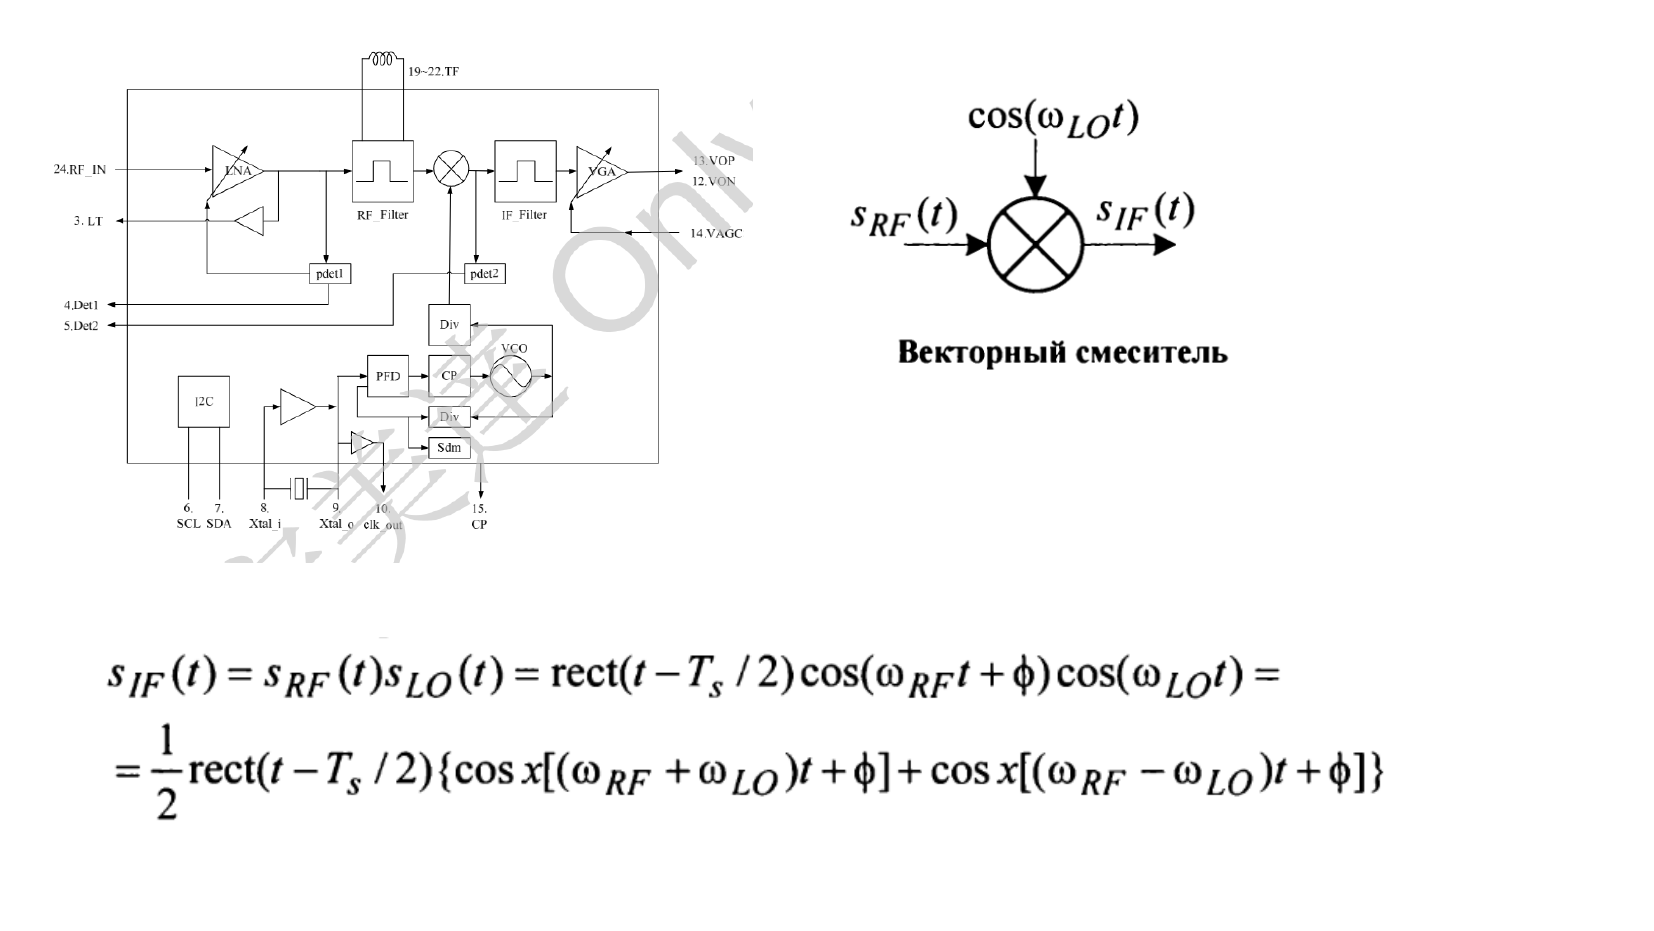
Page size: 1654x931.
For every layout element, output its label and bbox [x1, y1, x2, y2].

picture [787, 62, 1313, 376]
picture [27, 37, 753, 563]
picture [87, 637, 1388, 839]
